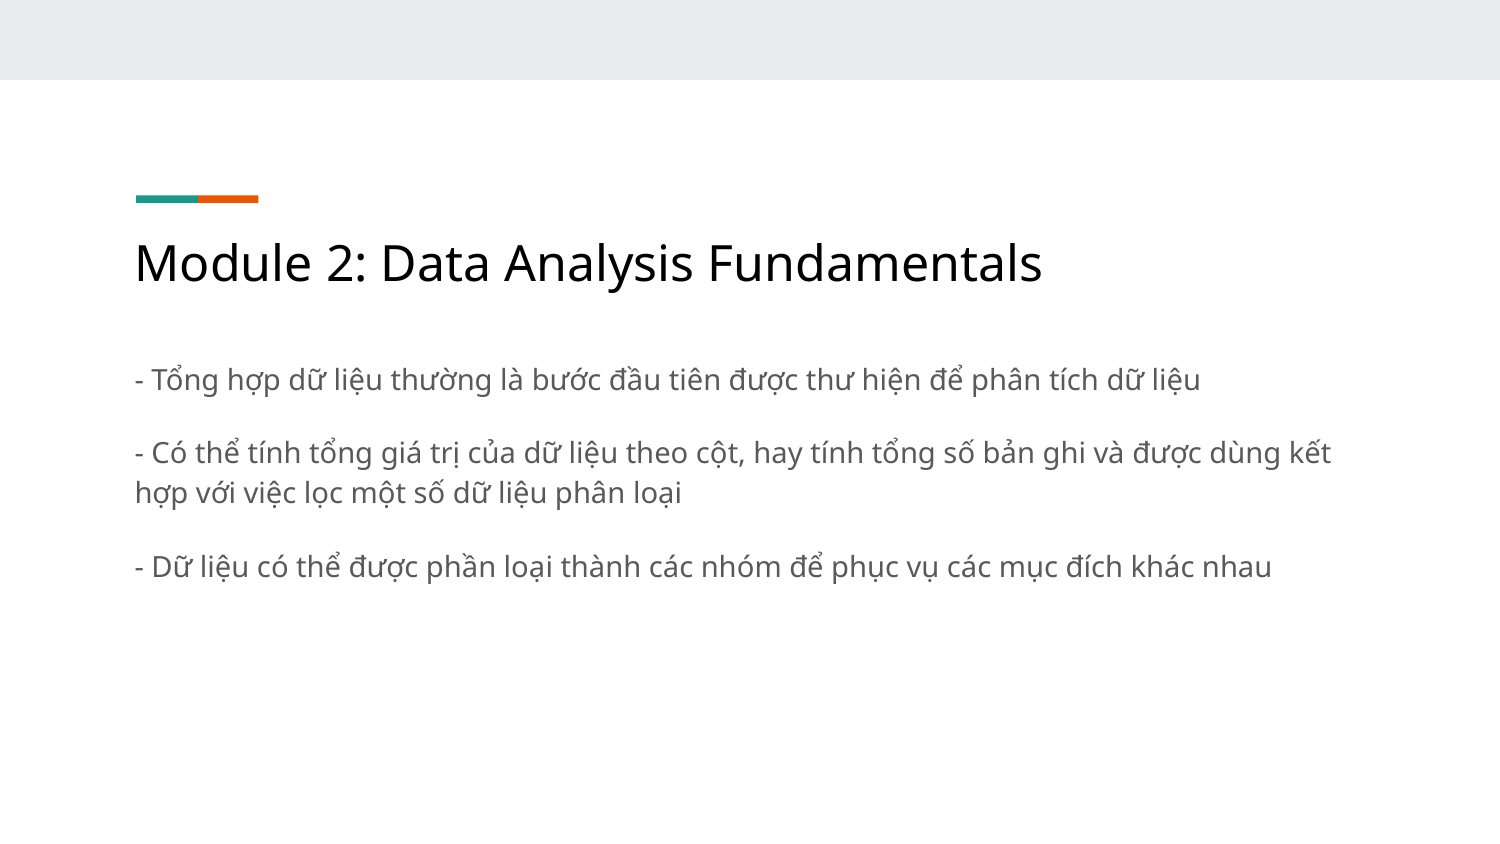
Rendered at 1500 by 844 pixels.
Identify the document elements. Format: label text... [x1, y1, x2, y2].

list - Tổng hợp dữ liệu thường là bước đầu tiên được thư hiện để phân tích dữ liệu - Có thể tính tổng giá trị của dữ liệu theo cột, hay tính tổng số bản ghi và được dùng kết hợp với việc lọc một số dữ liệu phân loại - Dữ liệu có thể được phần loại thành các nhóm để phục vụ các mục đích khác nhau [119, 341, 1381, 712]
title Module 2: Data Analysis Fundamentals [119, 216, 1381, 305]
